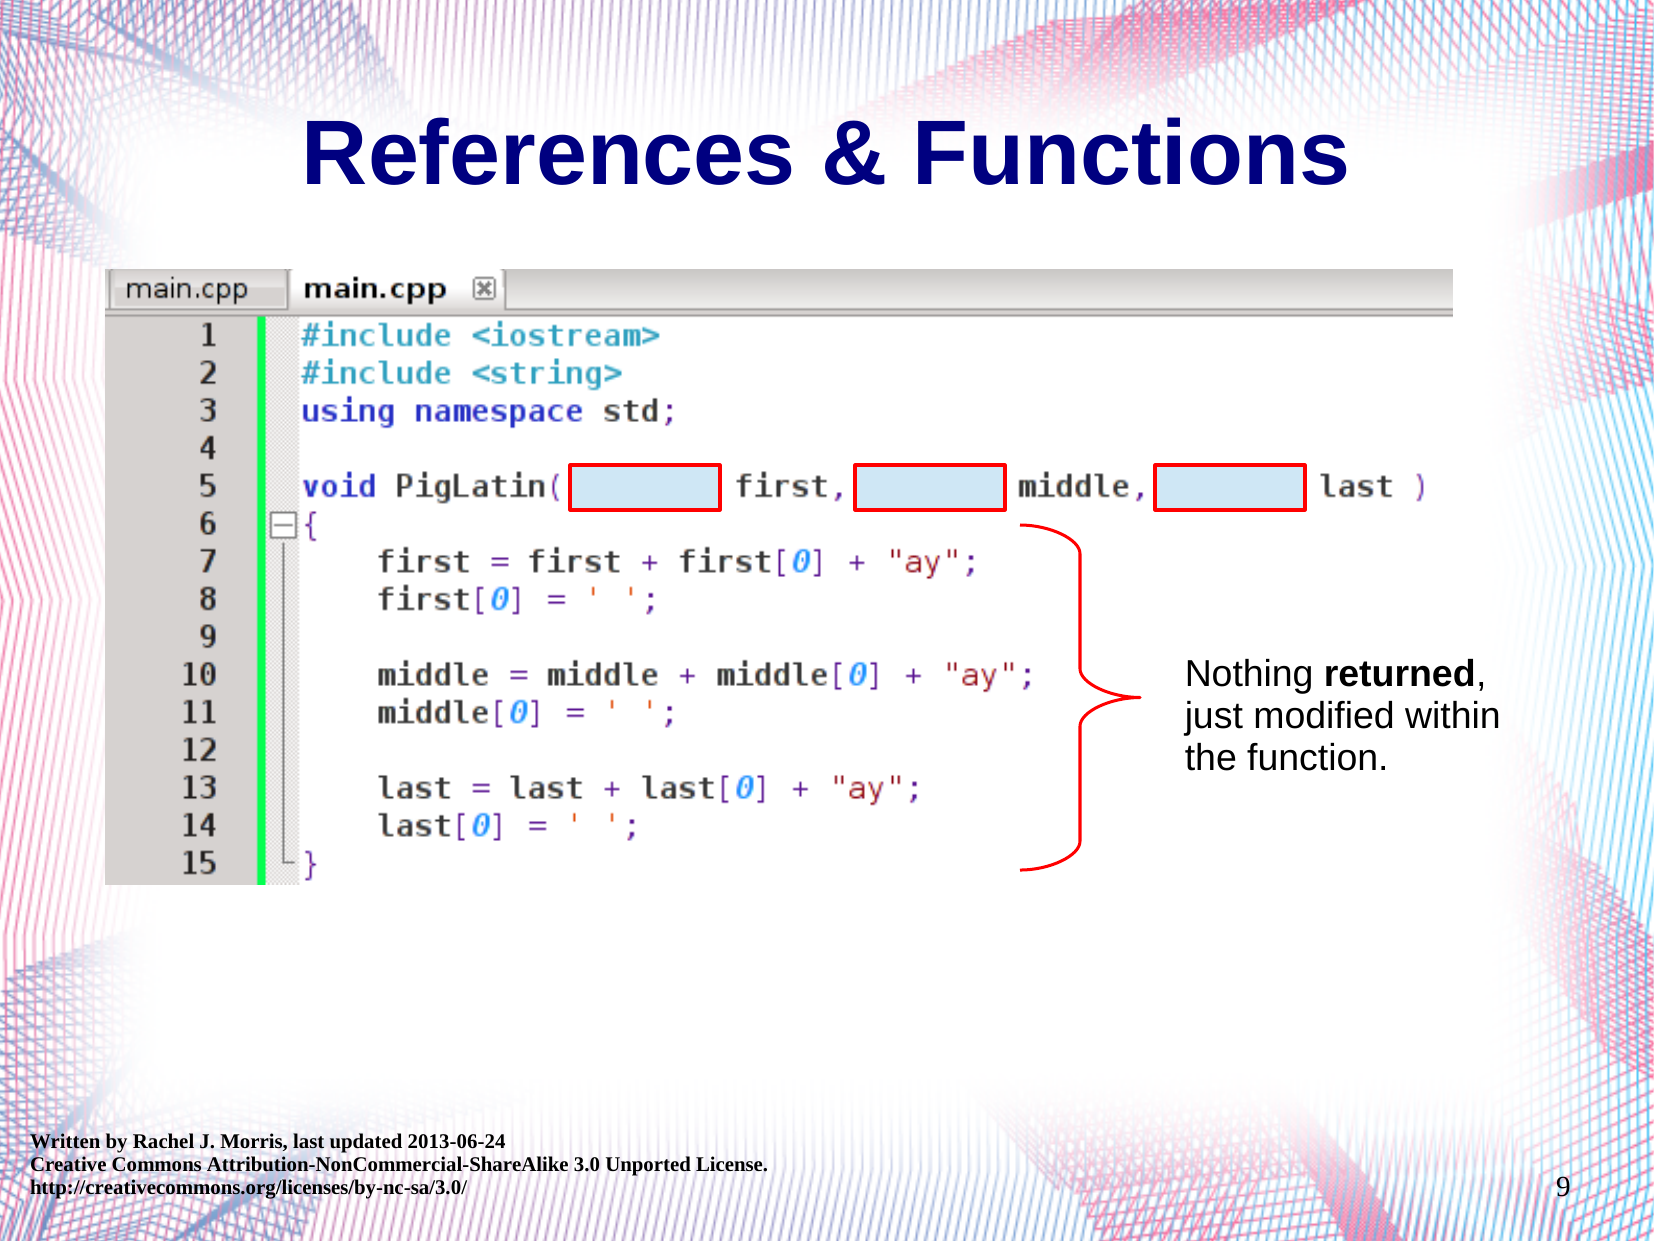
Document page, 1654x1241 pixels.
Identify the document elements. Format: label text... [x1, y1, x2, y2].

text_box [855, 465, 1006, 511]
text_box [1155, 465, 1306, 511]
picture [0, 0, 1654, 1241]
text_box [570, 465, 721, 511]
title References & Functions [82, 49, 1571, 257]
text_box Nothing returned, just modified within the function. [1170, 645, 1561, 786]
